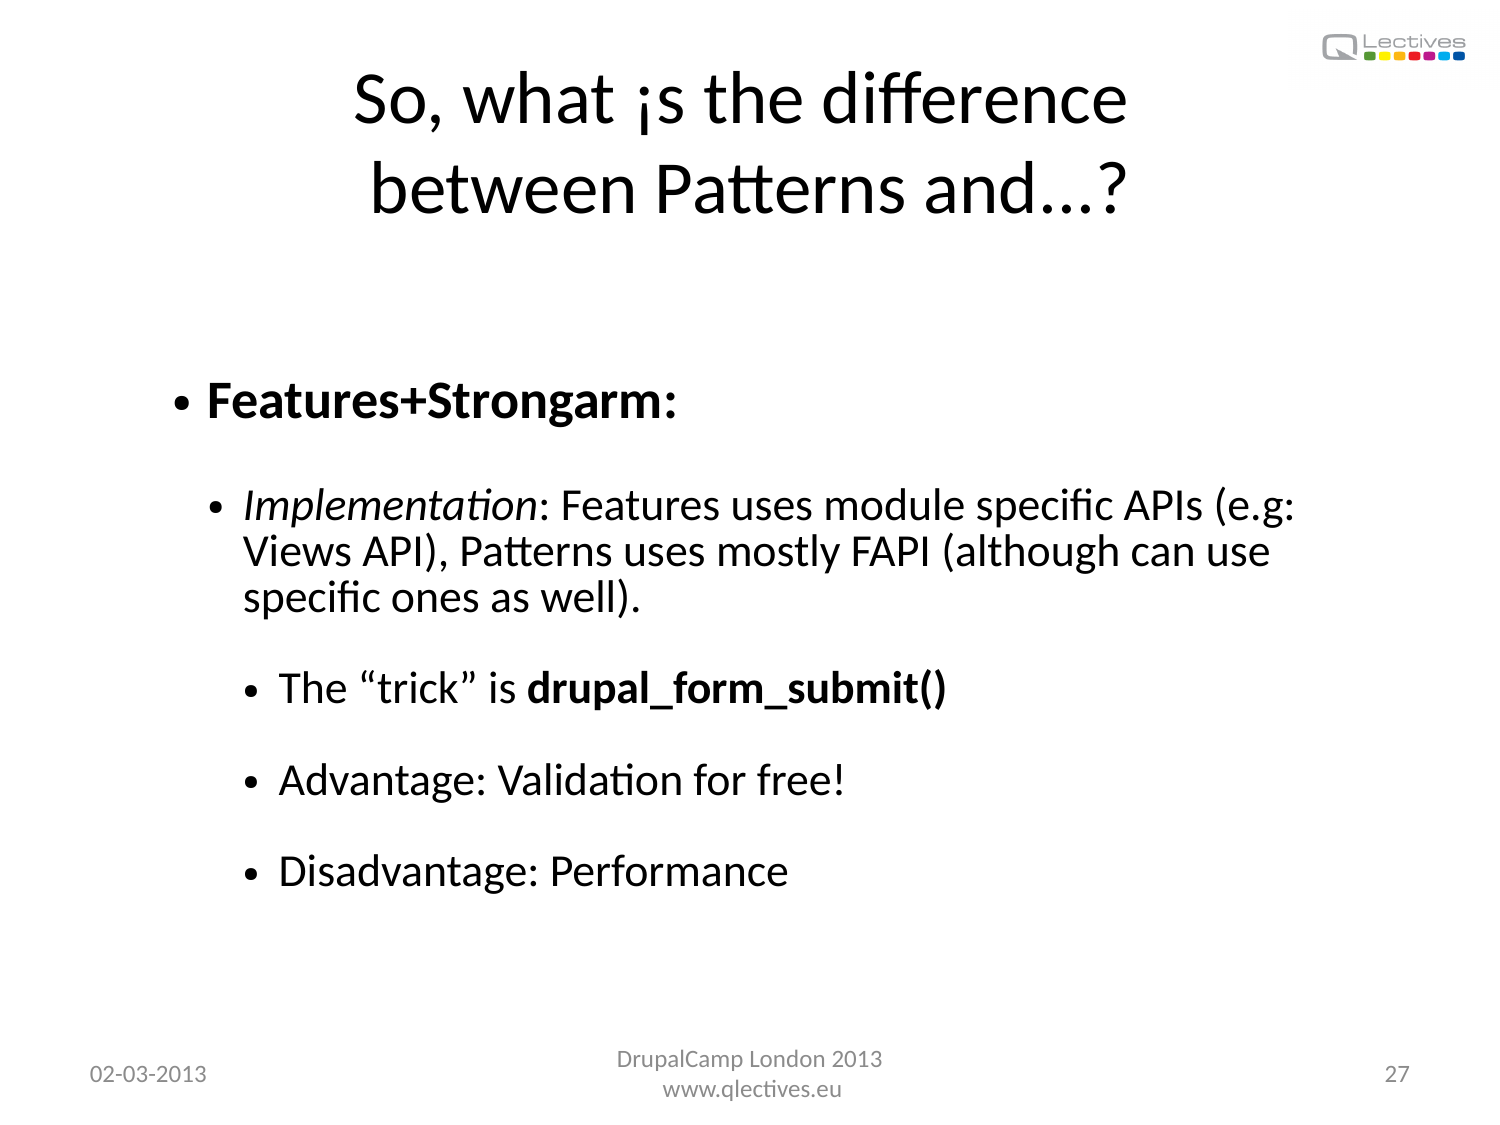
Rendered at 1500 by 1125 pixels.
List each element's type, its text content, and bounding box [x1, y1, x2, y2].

picture [1288, 9, 1500, 90]
text_box <number> [1074, 1042, 1425, 1103]
text_box DrupalCamp London 2013 www.qlectives.eu [512, 1044, 988, 1103]
text_box Features+Strongarm: Implementation: Features uses module specific APIs (e.g: Views API), Patterns uses mostly FAPI (although can use specific ones as well). The “trick” is drupal_form_submit() Advantage: Validation for free! Disadvantage: Performance [157, 370, 1357, 1044]
text_box 02-03-2013 [74, 1042, 425, 1103]
text_box So, what ¡s the difference between Patterns and...? [75, 45, 1425, 233]
